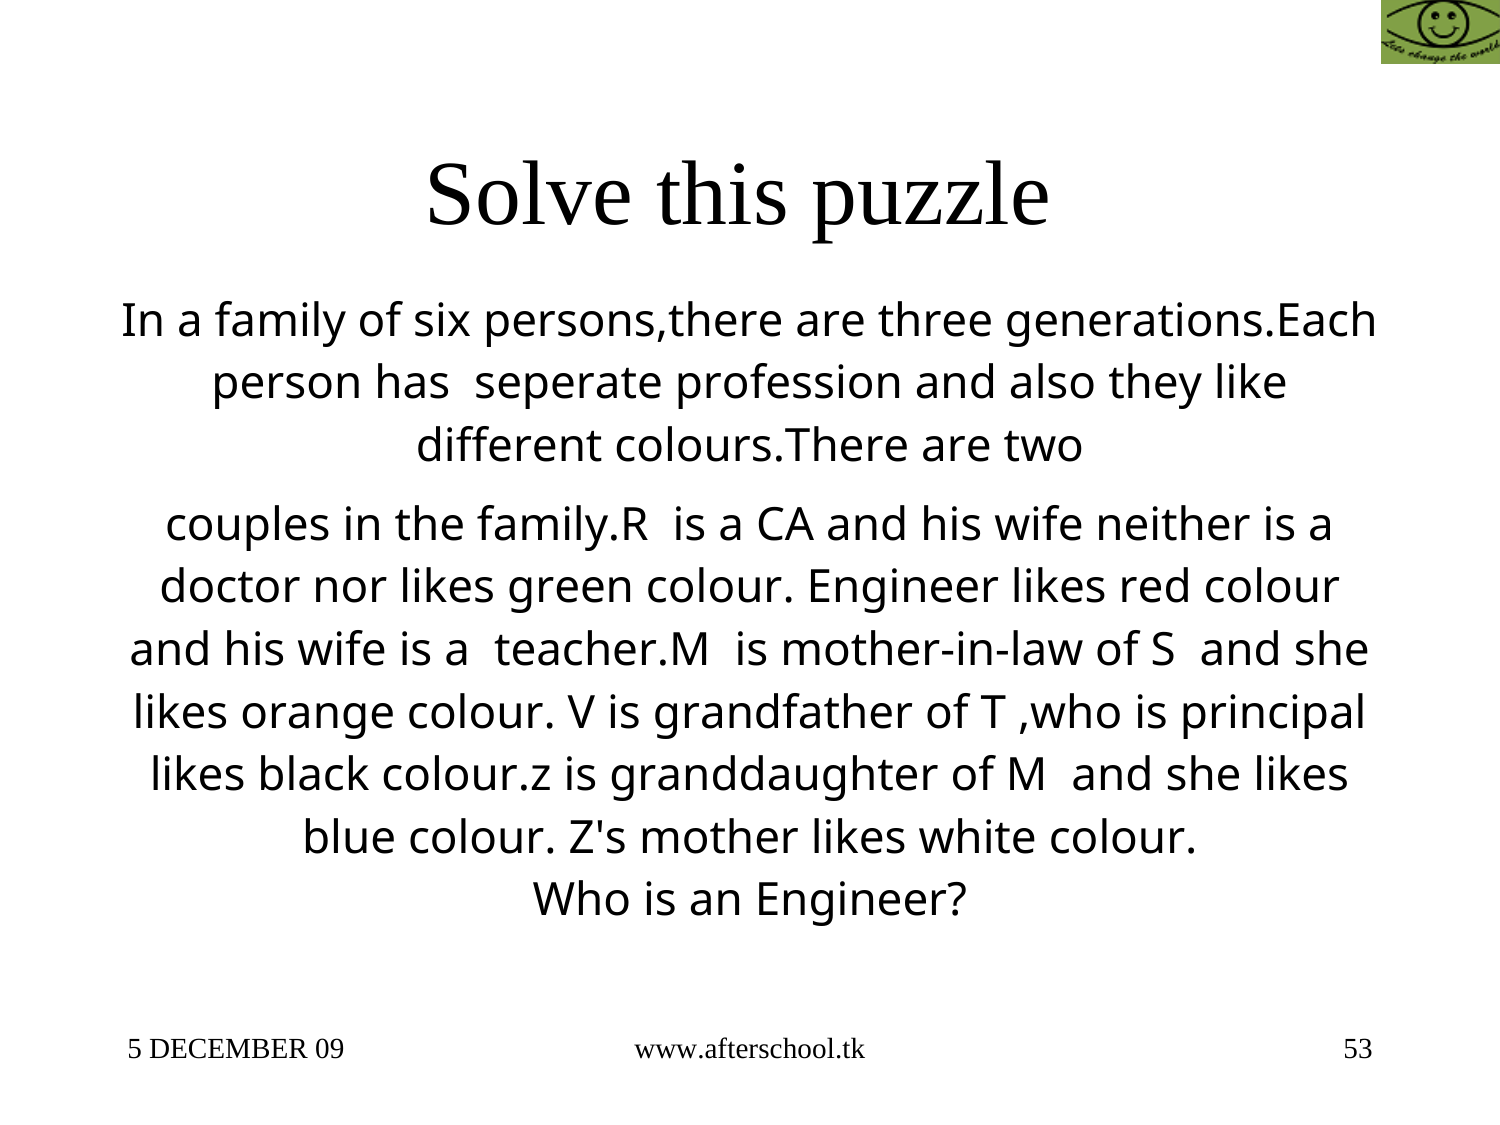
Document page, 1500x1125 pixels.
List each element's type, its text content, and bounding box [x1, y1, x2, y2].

picture [1381, 0, 1500, 64]
title Solve this puzzle [112, 107, 1388, 244]
subtitle In a family of six persons,there are three generations.Each person has seperate profession and also they like different colours.There are two couples in the family.R is a CA and his wife neither is a doctor nor likes green colour. Engineer likes red colour and his wife is a teacher.M is mother-in-law of S and she likes orange colour. V is grandfather of T ,who is principal likes black colour.z is granddaughter of M and she likes blue colour. Z's mother likes white colour. Who is an Engineer? [112, 244, 1388, 1081]
